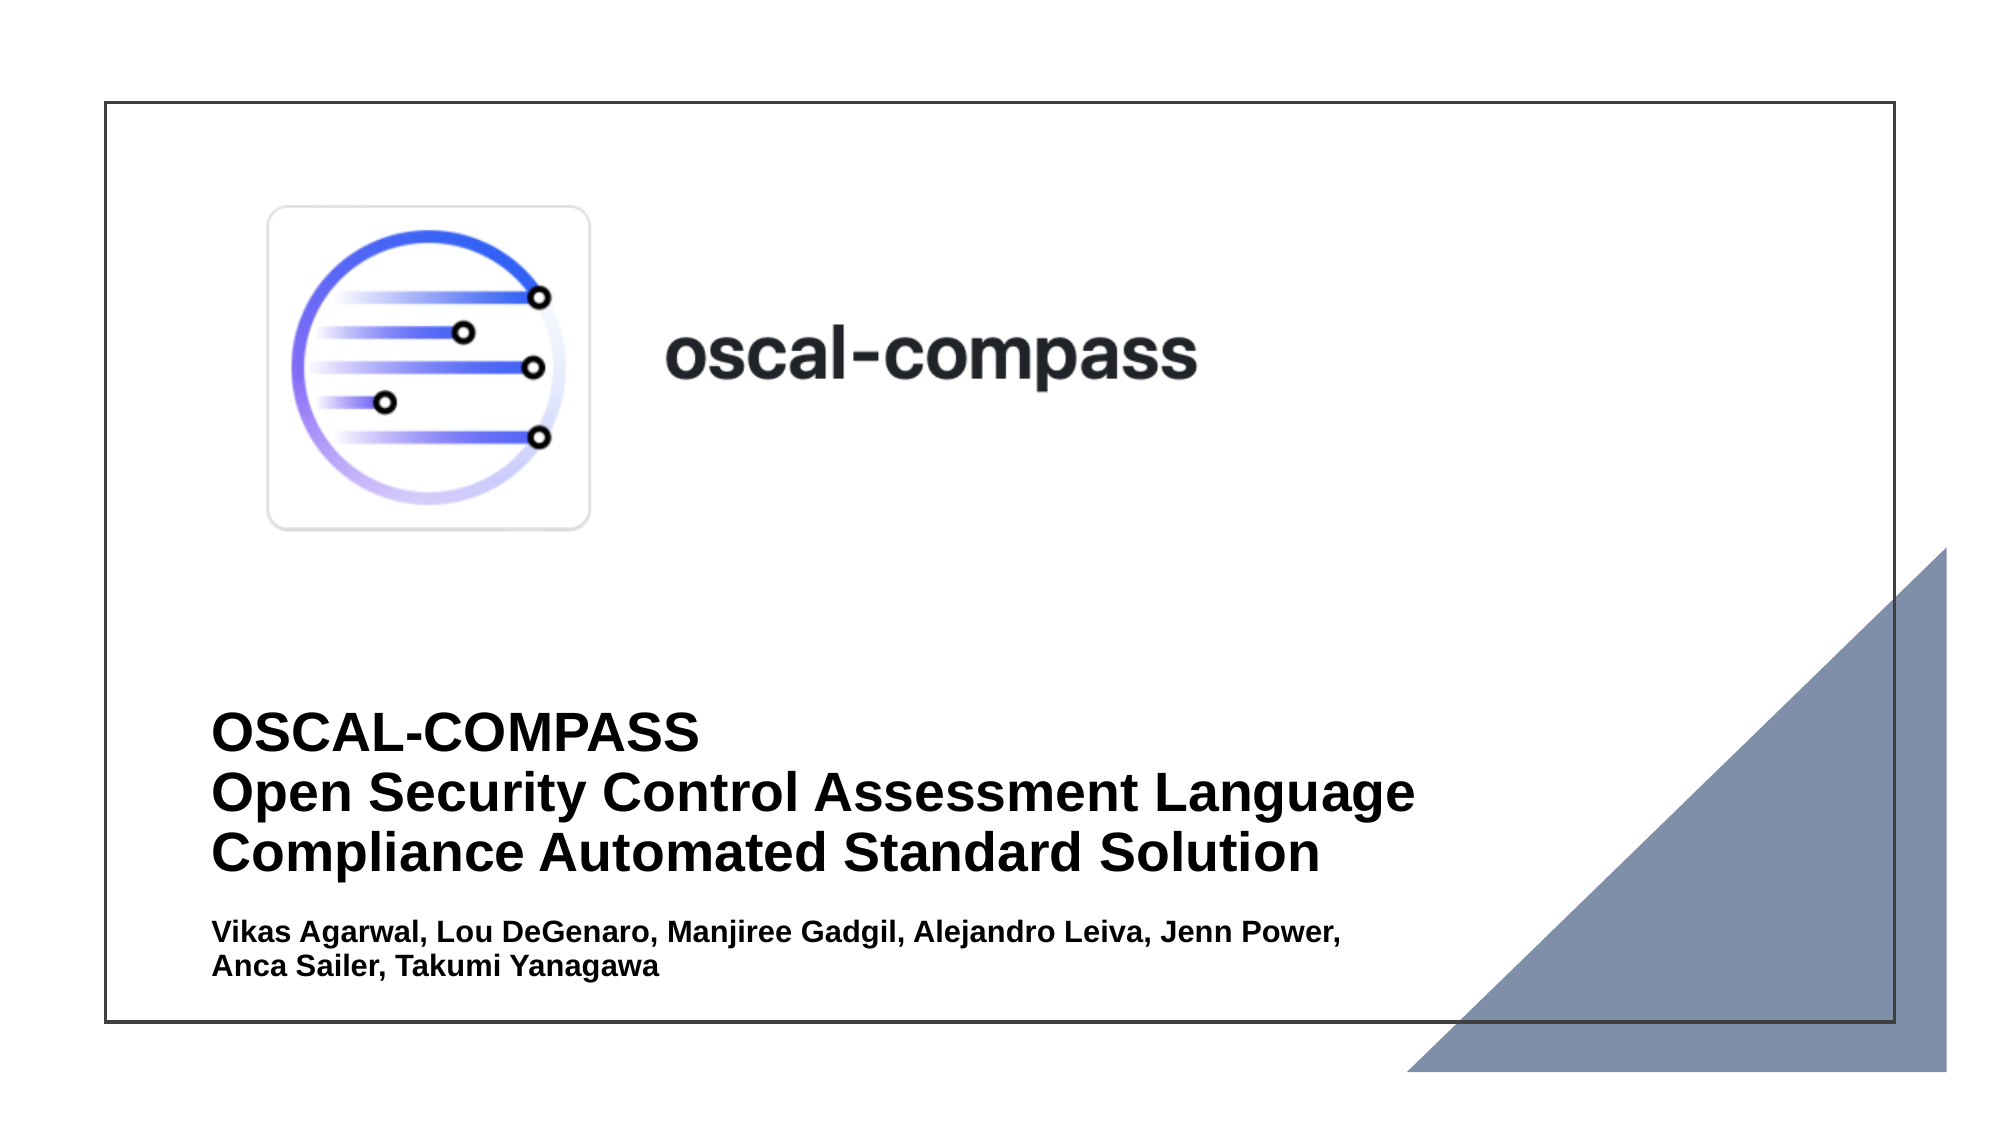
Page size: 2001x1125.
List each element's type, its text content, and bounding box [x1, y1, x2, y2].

text_box [1460, 599, 1893, 1020]
picture [211, 183, 1249, 547]
title OSCAL-COMPASS Open Security Control Assessment Language Compliance Automated Standard Solution Vikas Agarwal, Lou DeGenaro, Manjiree Gadgil, Alejandro Leiva, Jenn Power, Anca Sailer, Takumi Yanagawa [211, 702, 1816, 983]
text_box [1406, 547, 1947, 1073]
